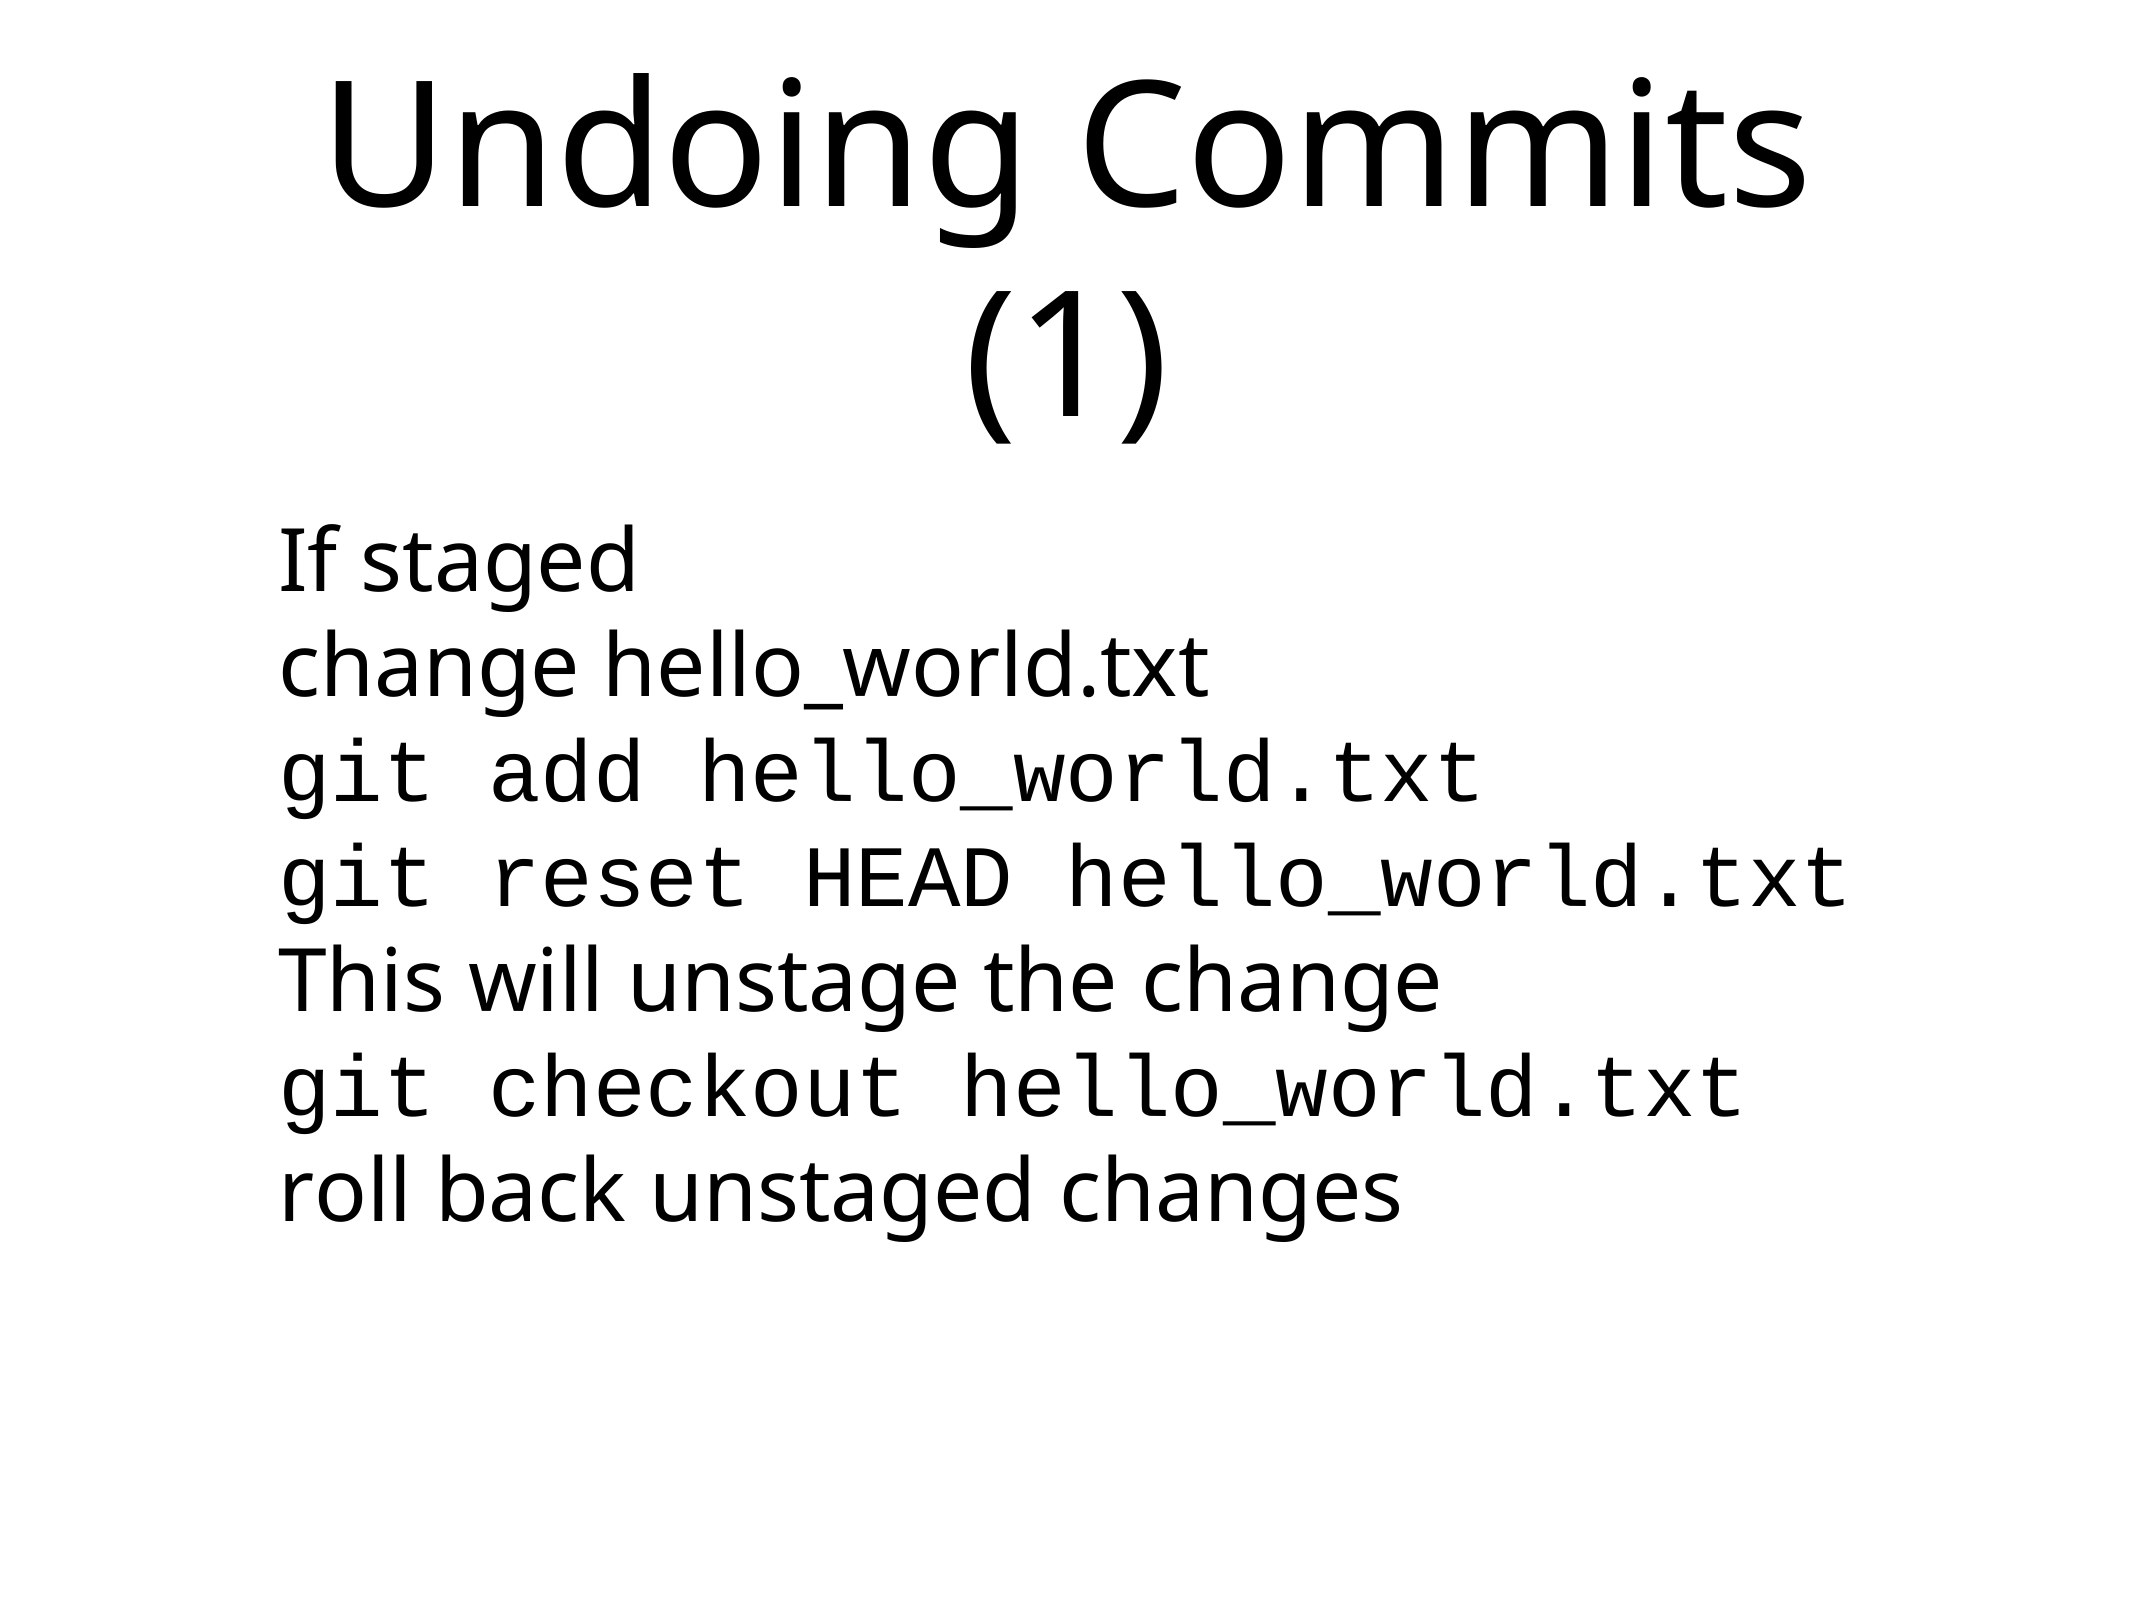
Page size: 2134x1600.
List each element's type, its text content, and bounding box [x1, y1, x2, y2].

title Undoing Commits (1) [208, 41, 1925, 442]
text_box If staged change hello_world.txt git add hello_world.txt git reset HEAD hello_world.txt This will unstage the change git checkout hello_world.txt roll back unstaged changes [278, 504, 1854, 1240]
